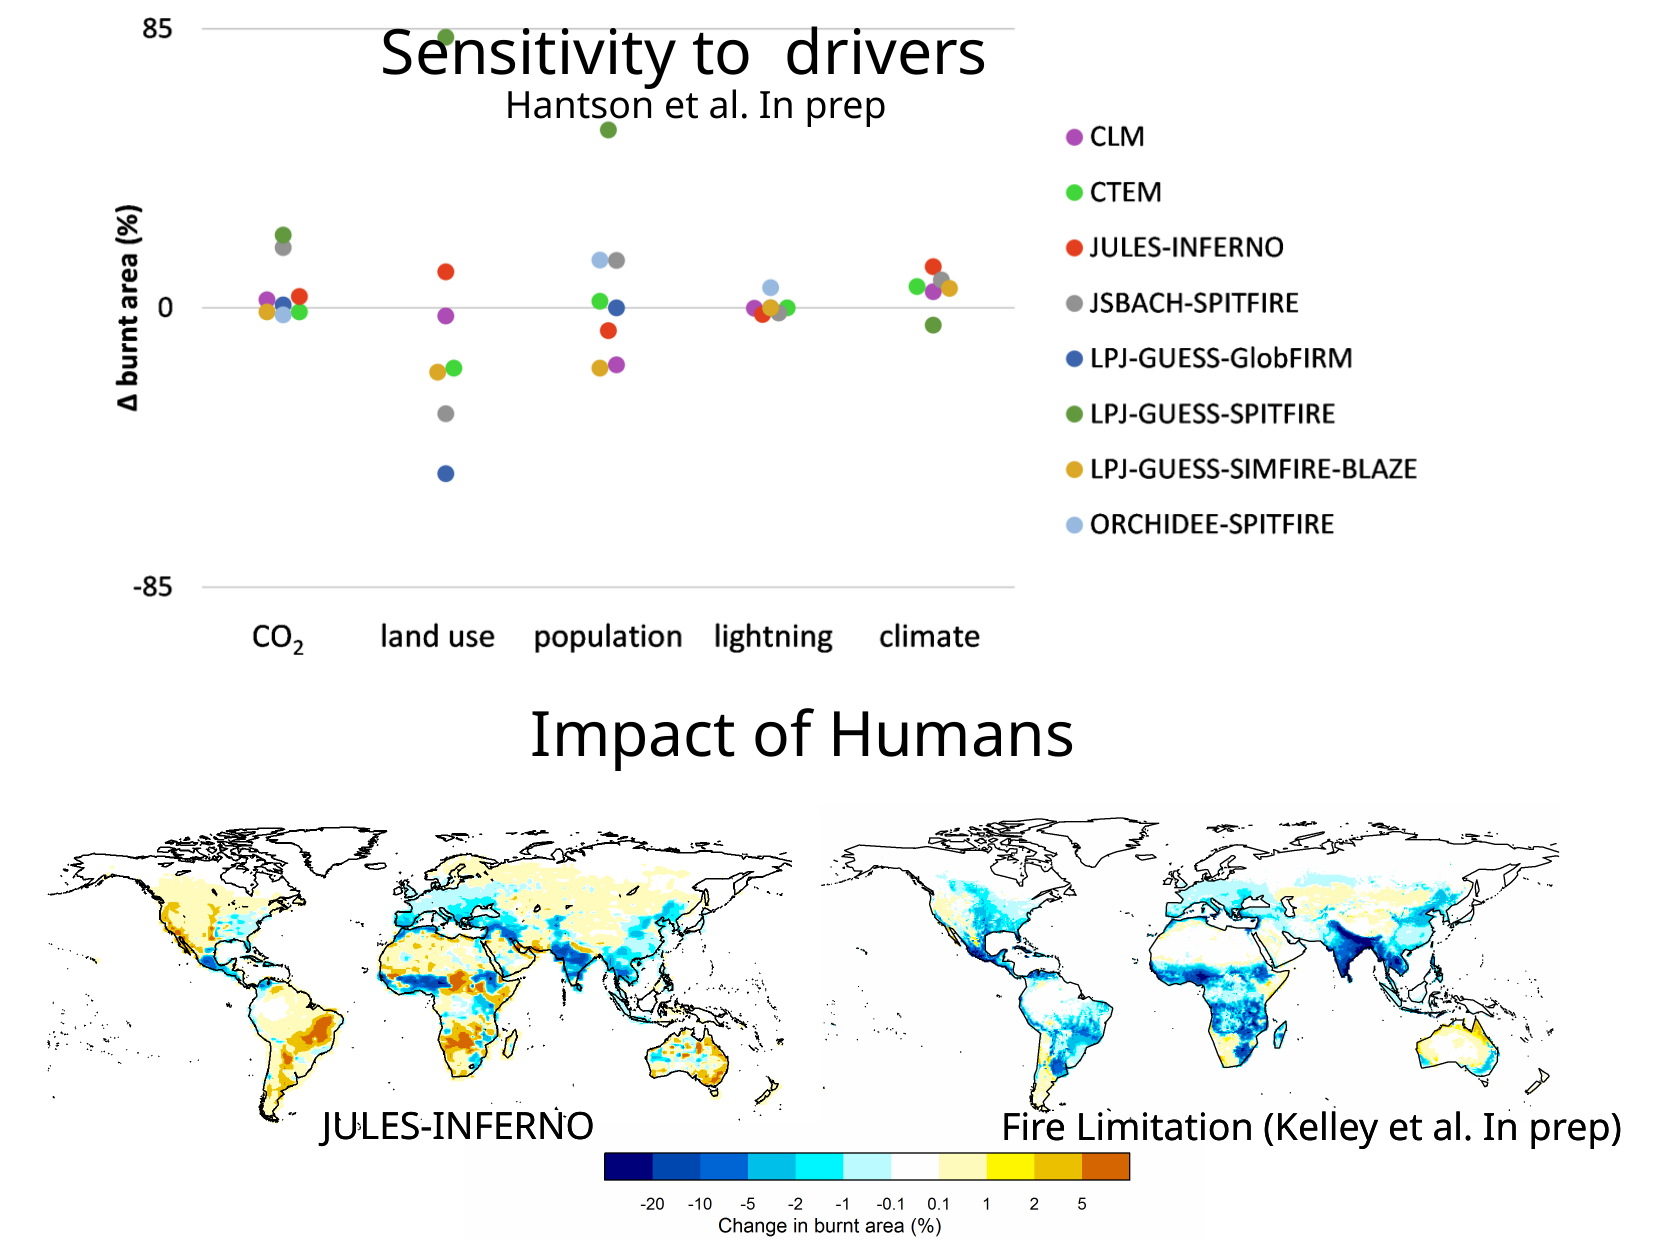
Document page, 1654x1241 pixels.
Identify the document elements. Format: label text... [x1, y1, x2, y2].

picture [11, 804, 1560, 1134]
picture [103, 0, 1449, 668]
text_box Fire Limitation (Kelley et al. In prep) [986, 1092, 1654, 1162]
text_box JULES-INFERNO [307, 1092, 986, 1162]
text_box Sensitivity to drivers [366, 0, 1087, 105]
picture [464, 1162, 1205, 1241]
text_box Impact of Humans [516, 682, 1237, 787]
text_box Hantson et al. In prep [490, 70, 1211, 140]
